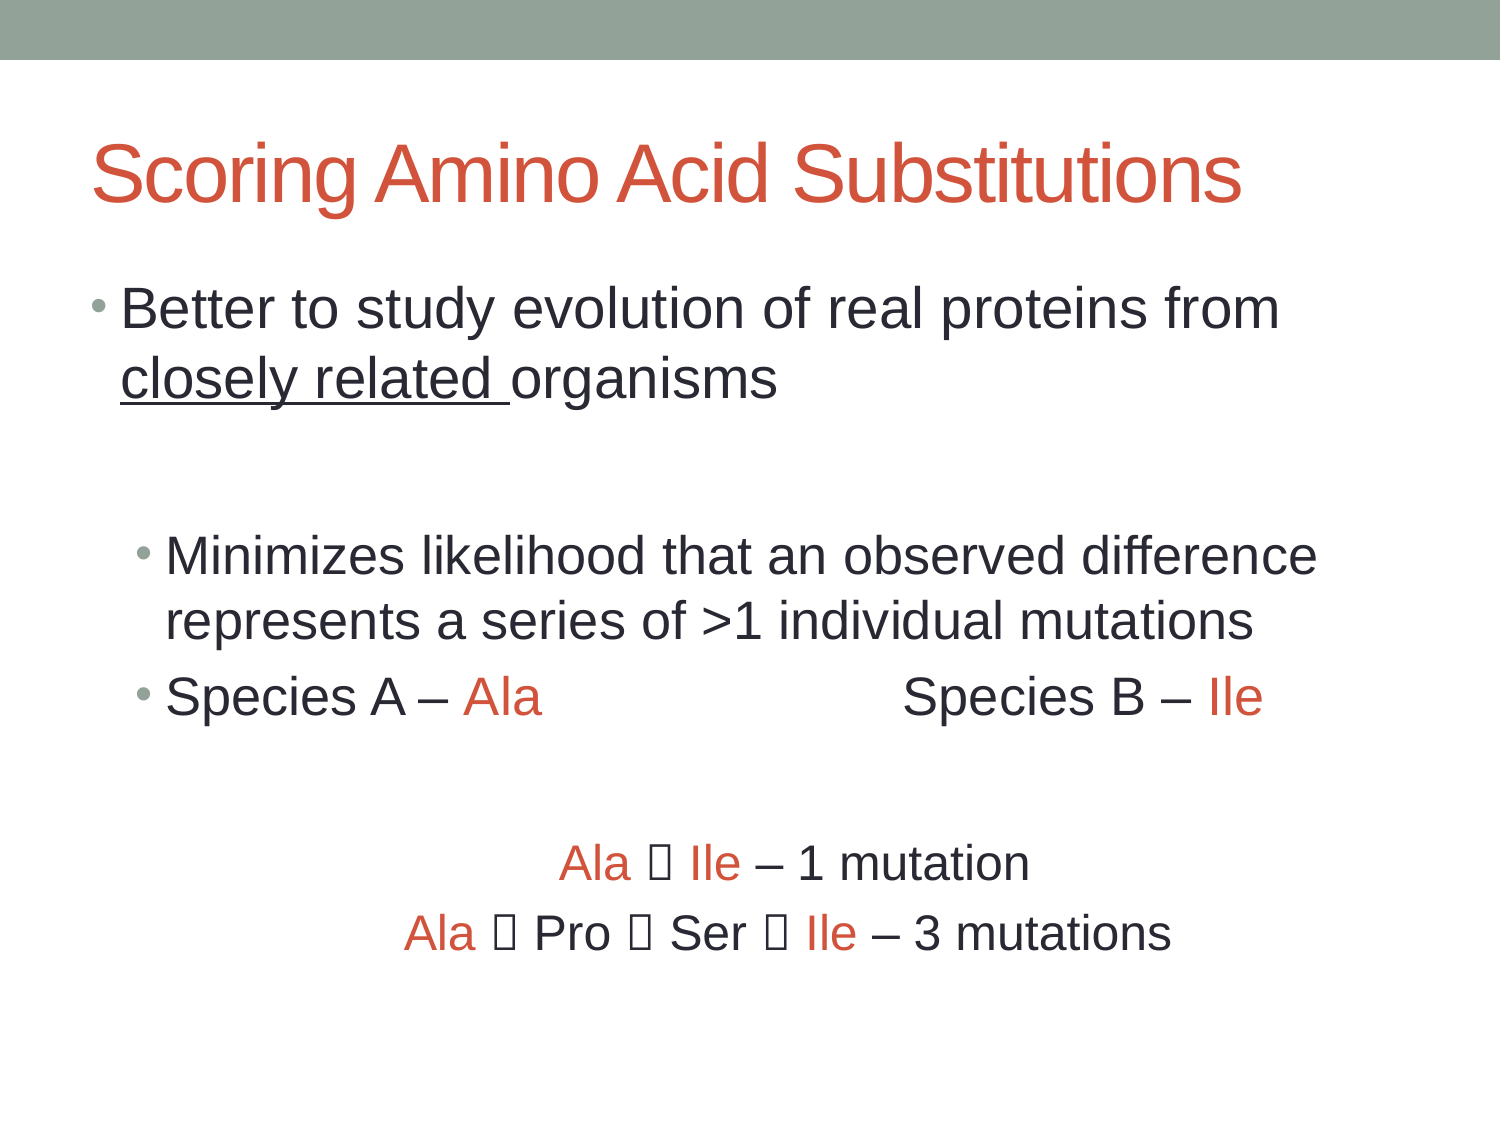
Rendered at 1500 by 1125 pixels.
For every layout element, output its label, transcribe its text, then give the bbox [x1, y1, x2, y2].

list Better to study evolution of real proteins from closely related organisms Minimizes likelihood that an observed difference represents a series of >1 individual mutations Species A – Ala Species B – Ile Ala  Ile – 1 mutation Ala  Pro  Ser  Ile – 3 mutations [75, 262, 1425, 1063]
title Scoring Amino Acid Substitutions [75, 87, 1425, 250]
